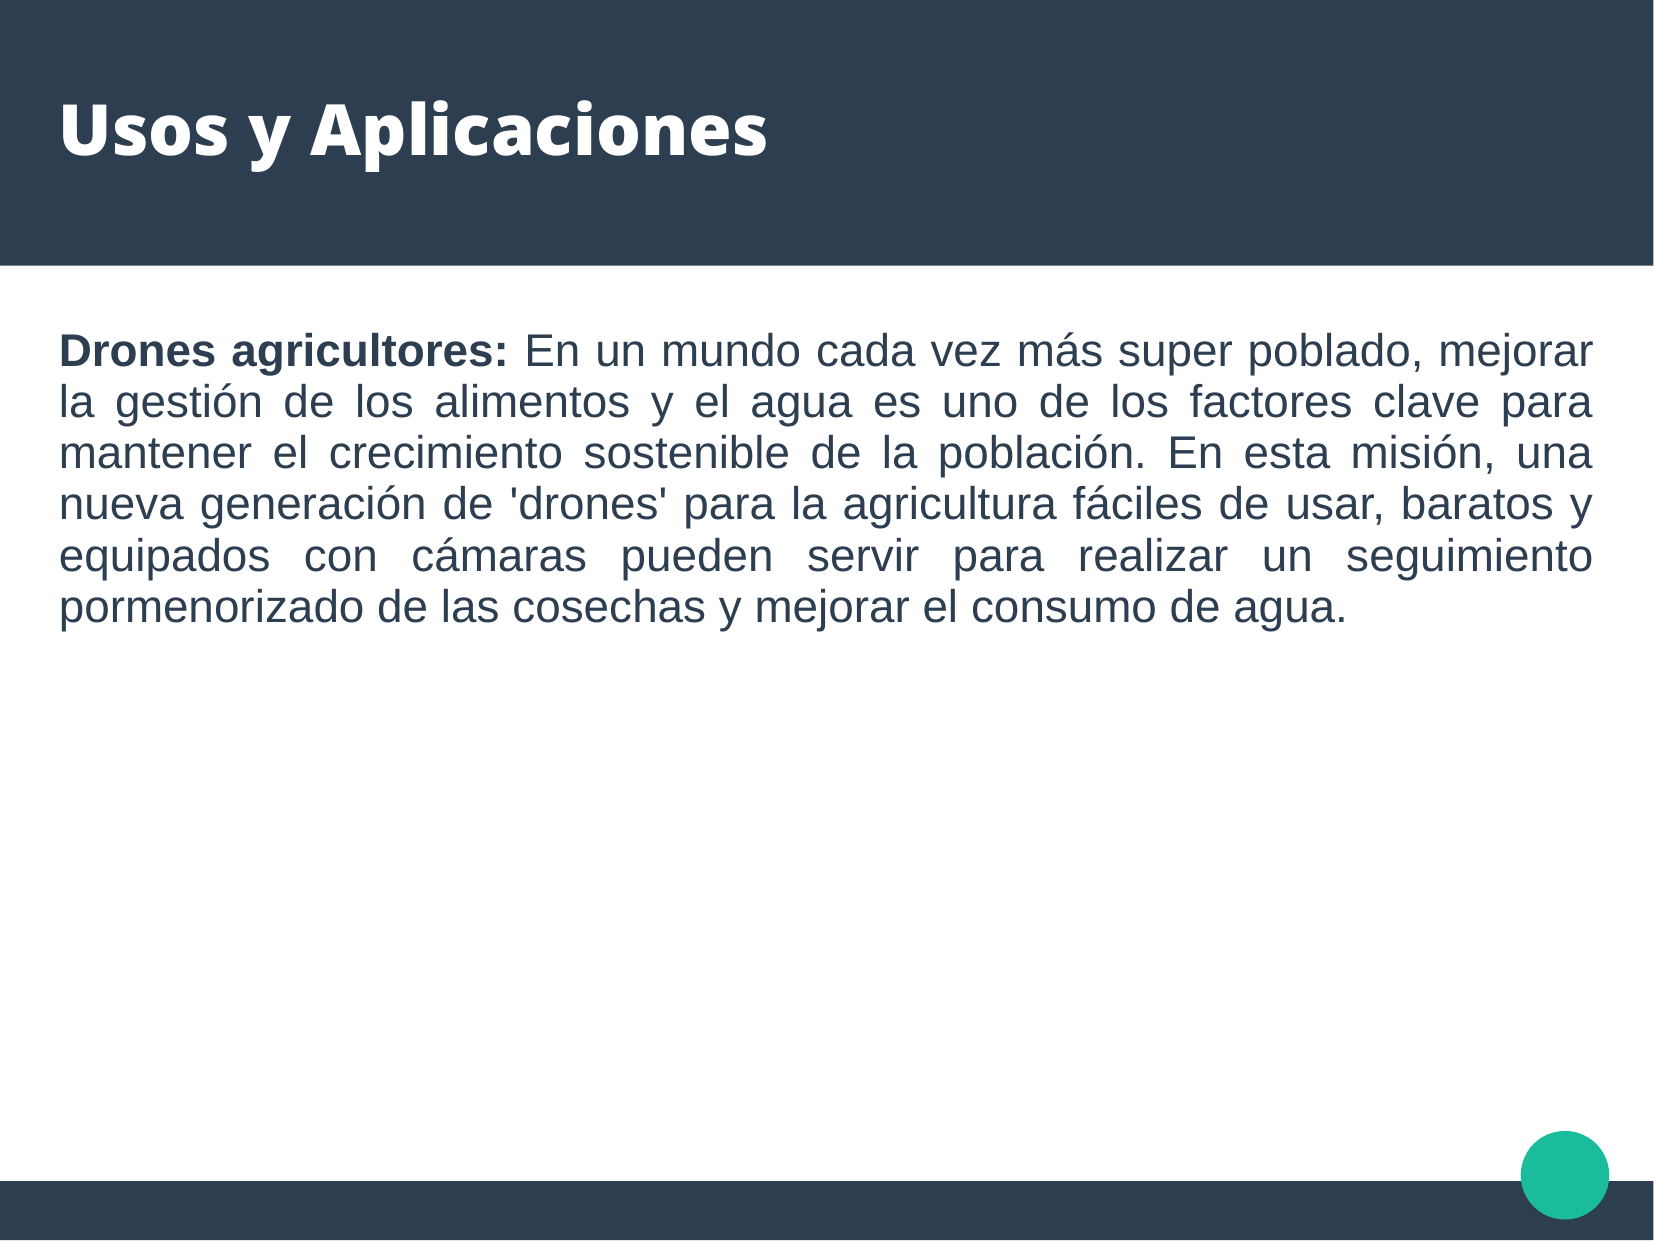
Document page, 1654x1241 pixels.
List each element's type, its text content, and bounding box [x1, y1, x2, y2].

list Drones agricultores: En un mundo cada vez más super poblado, mejorar la gestión de los alimentos y el agua es uno de los factores clave para mantener el crecimiento sostenible de la población. En esta misión, una nueva generación de 'drones' para la agricultura fáciles de usar, baratos y equipados con cámaras pueden servir para realizar un seguimiento pormenorizado de las cosechas y mejorar el consumo de agua. [59, 324, 1595, 1152]
title Usos y Aplicaciones [59, 49, 1595, 207]
